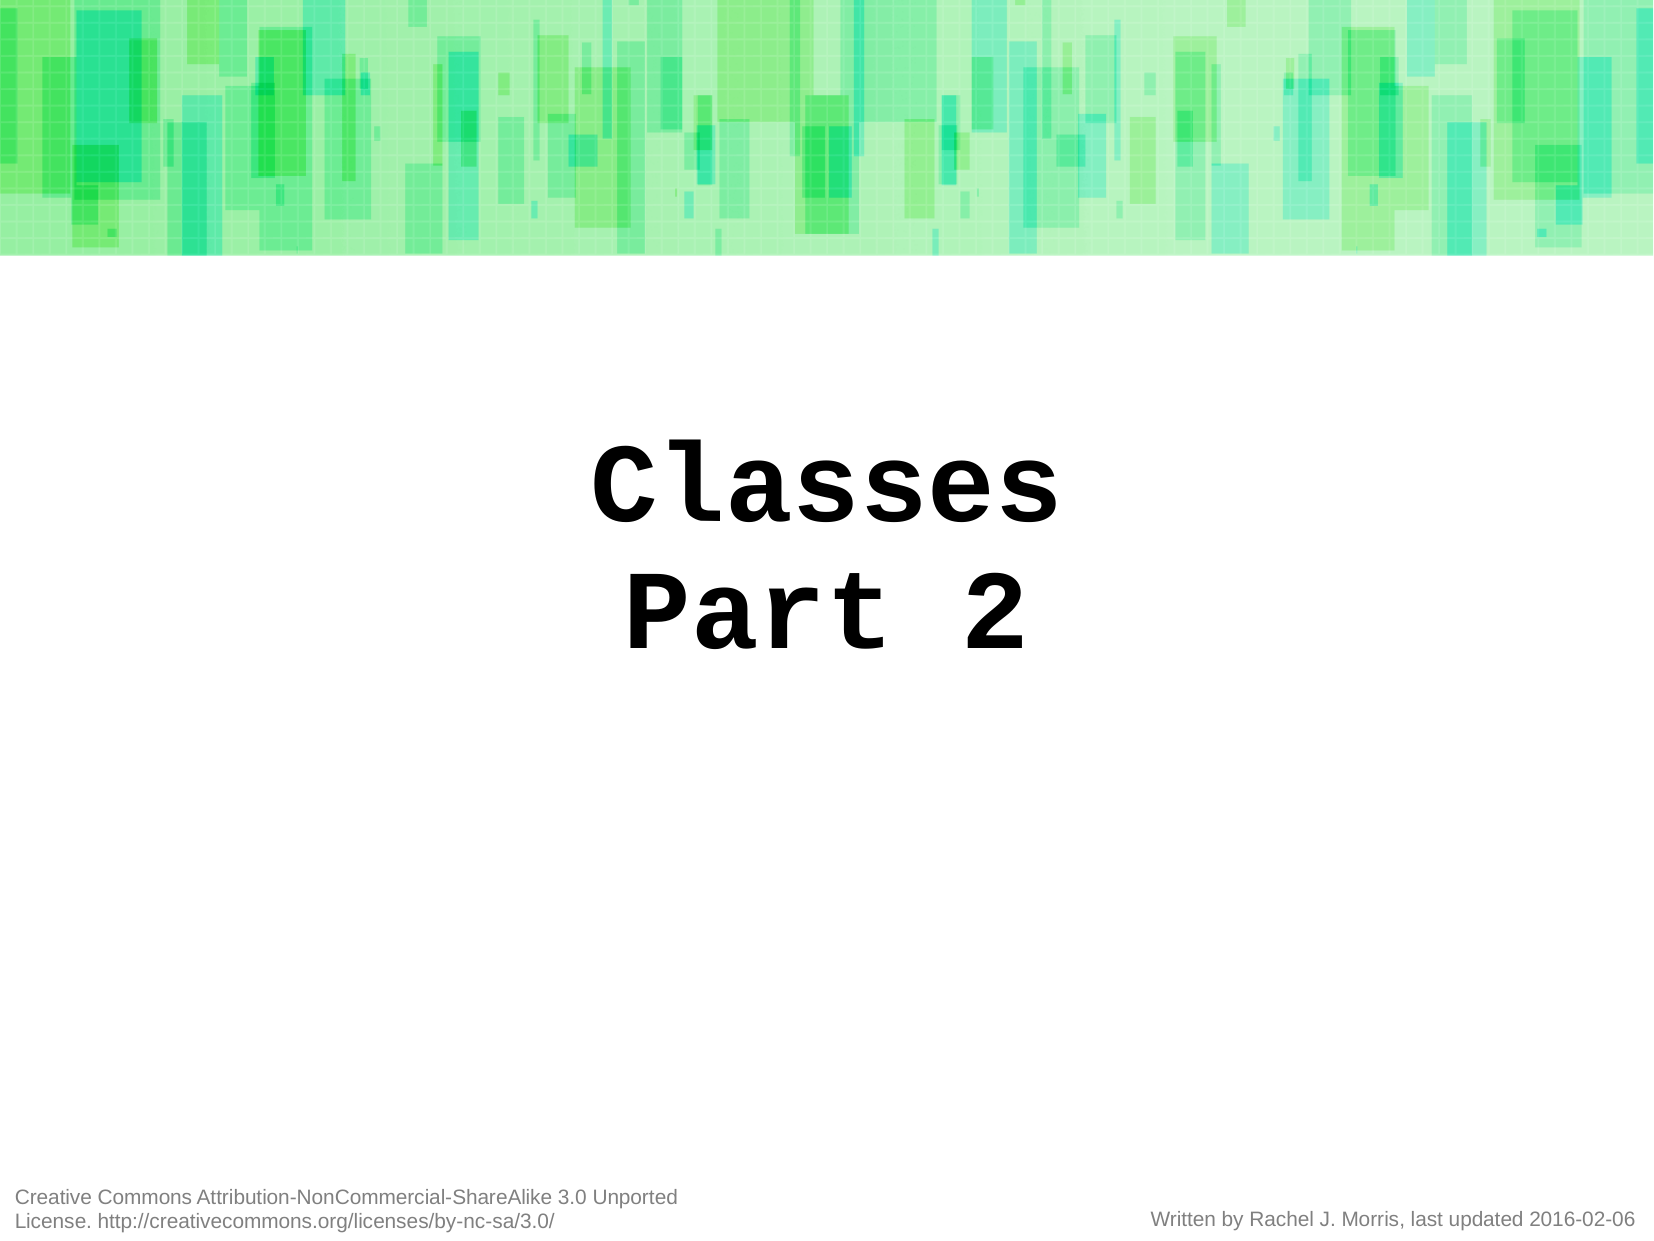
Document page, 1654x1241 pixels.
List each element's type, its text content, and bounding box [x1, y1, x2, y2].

subtitle Classes Part 2 [82, 285, 1571, 826]
text_box Written by Rachel J. Morris, last updated 2016-02-06 [840, 1200, 1651, 1239]
text_box Creative Commons Attribution-NonCommercial-ShareAlike 3.0 Unported License. http://creativecommons.org/licenses/by-nc-sa/3.0/ [0, 1178, 751, 1241]
picture [0, 0, 1654, 1241]
